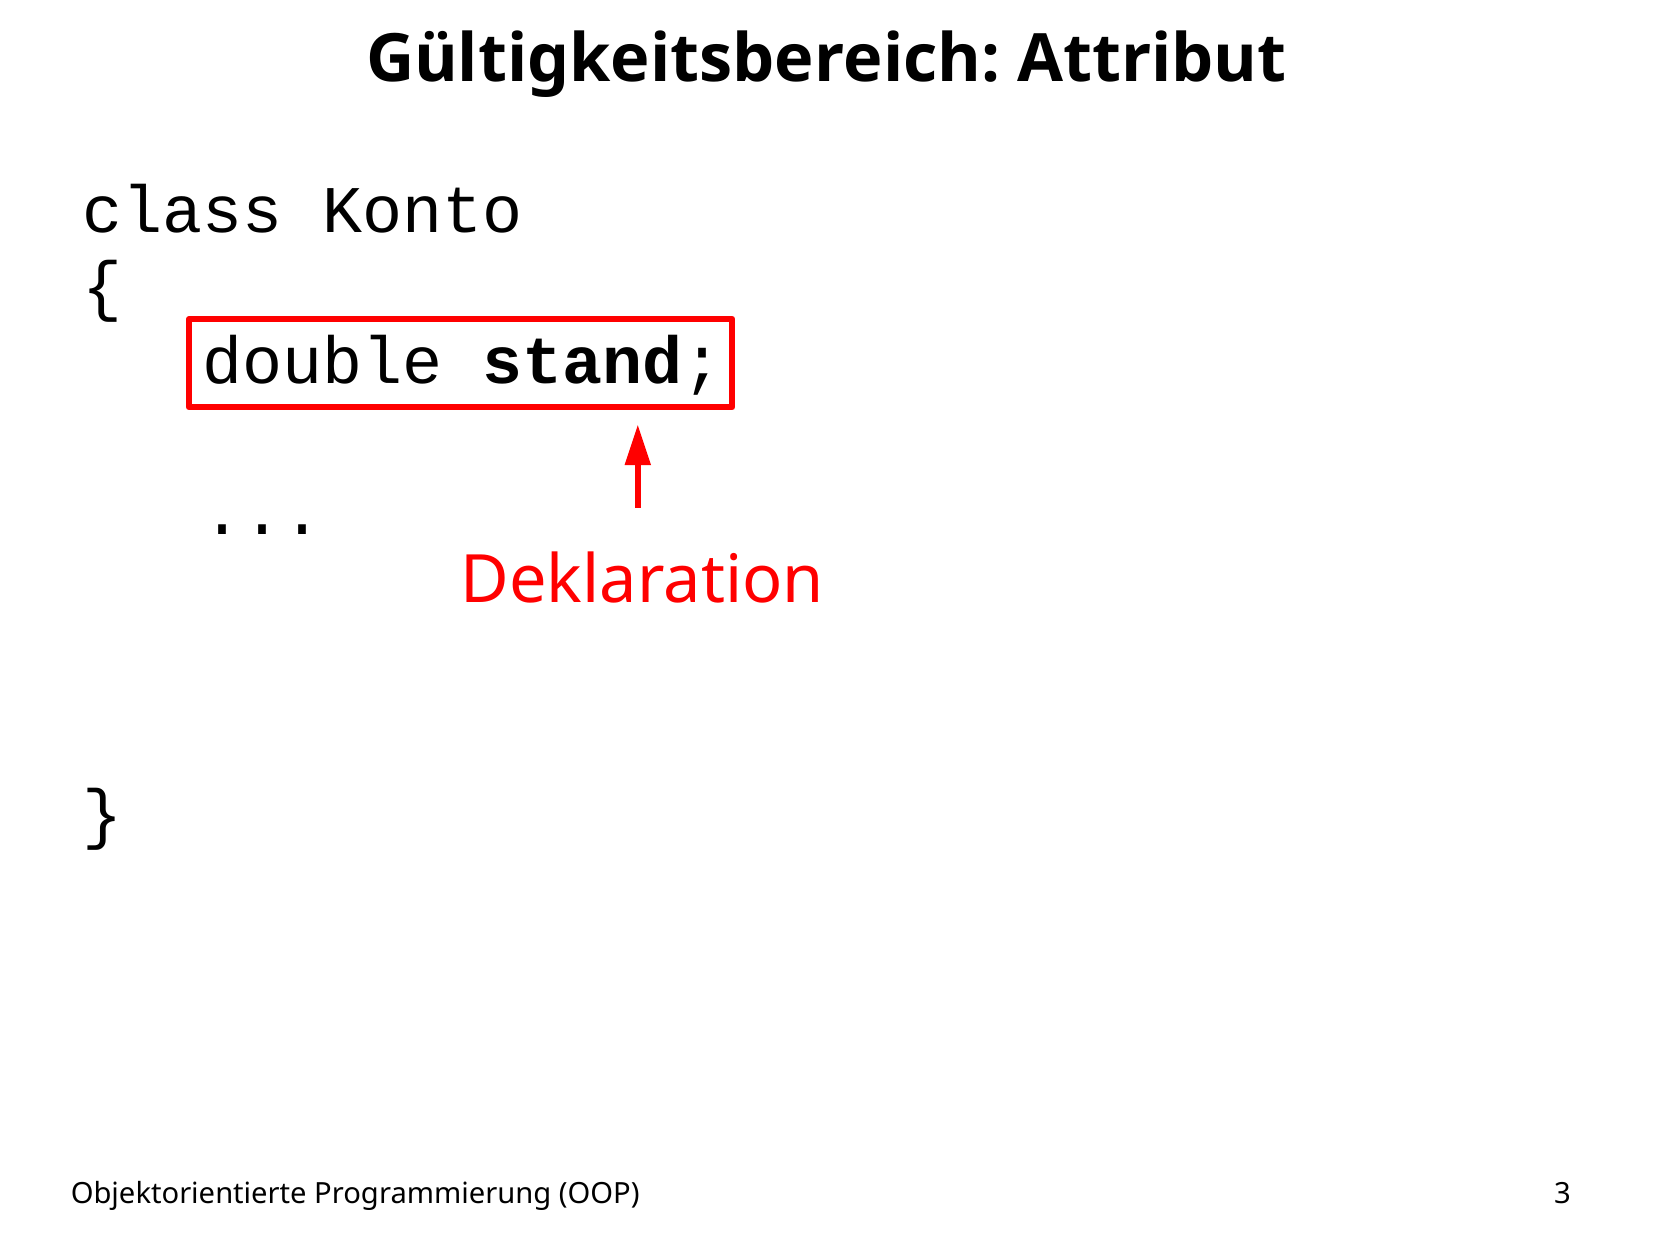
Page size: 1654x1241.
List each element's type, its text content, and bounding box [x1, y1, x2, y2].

list class Konto { double stand; ... } [82, 177, 1571, 1146]
list Deklaration [460, 531, 886, 638]
title Gültigkeitsbereich: Attribut [0, 5, 1654, 107]
